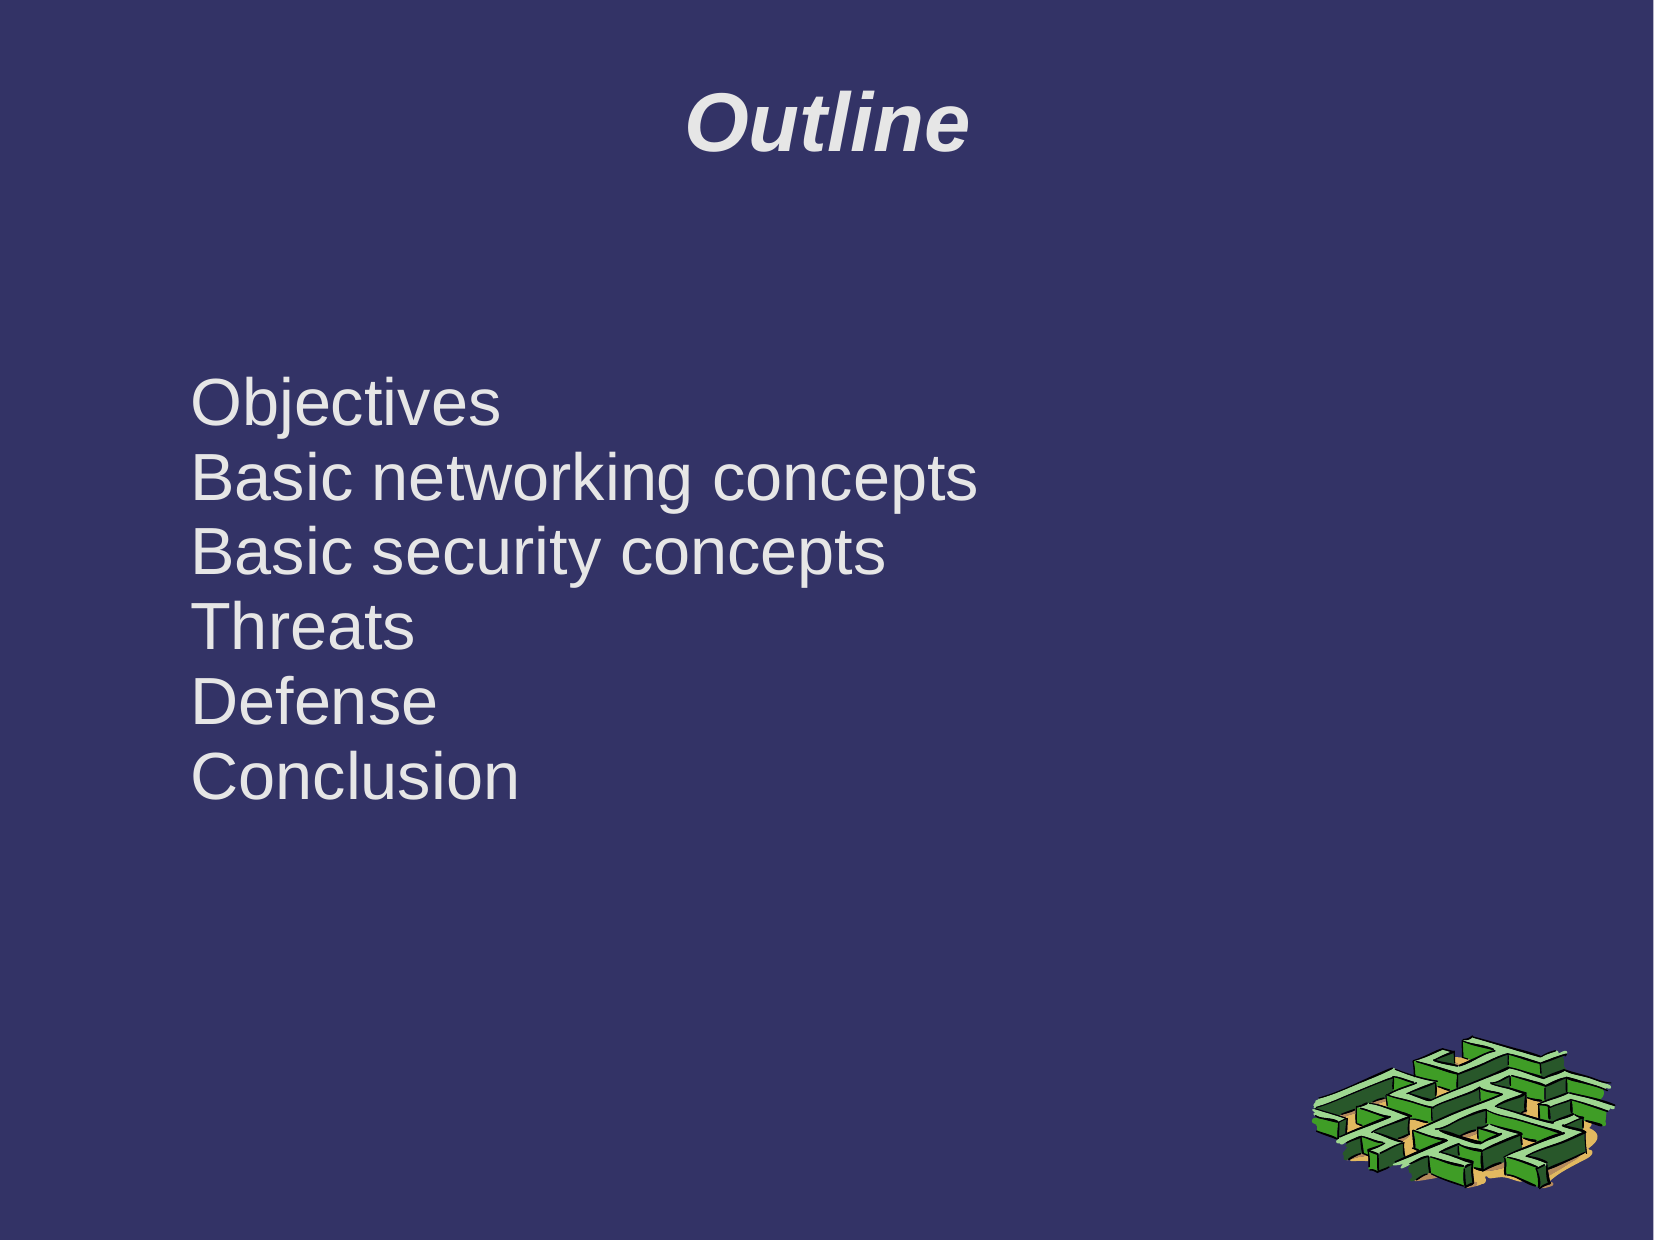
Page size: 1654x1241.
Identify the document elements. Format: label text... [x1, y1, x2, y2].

title Outline [121, 19, 1534, 227]
list Objectives Basic networking concepts Basic security concepts Threats Defense Conclusion [178, 364, 1570, 1147]
